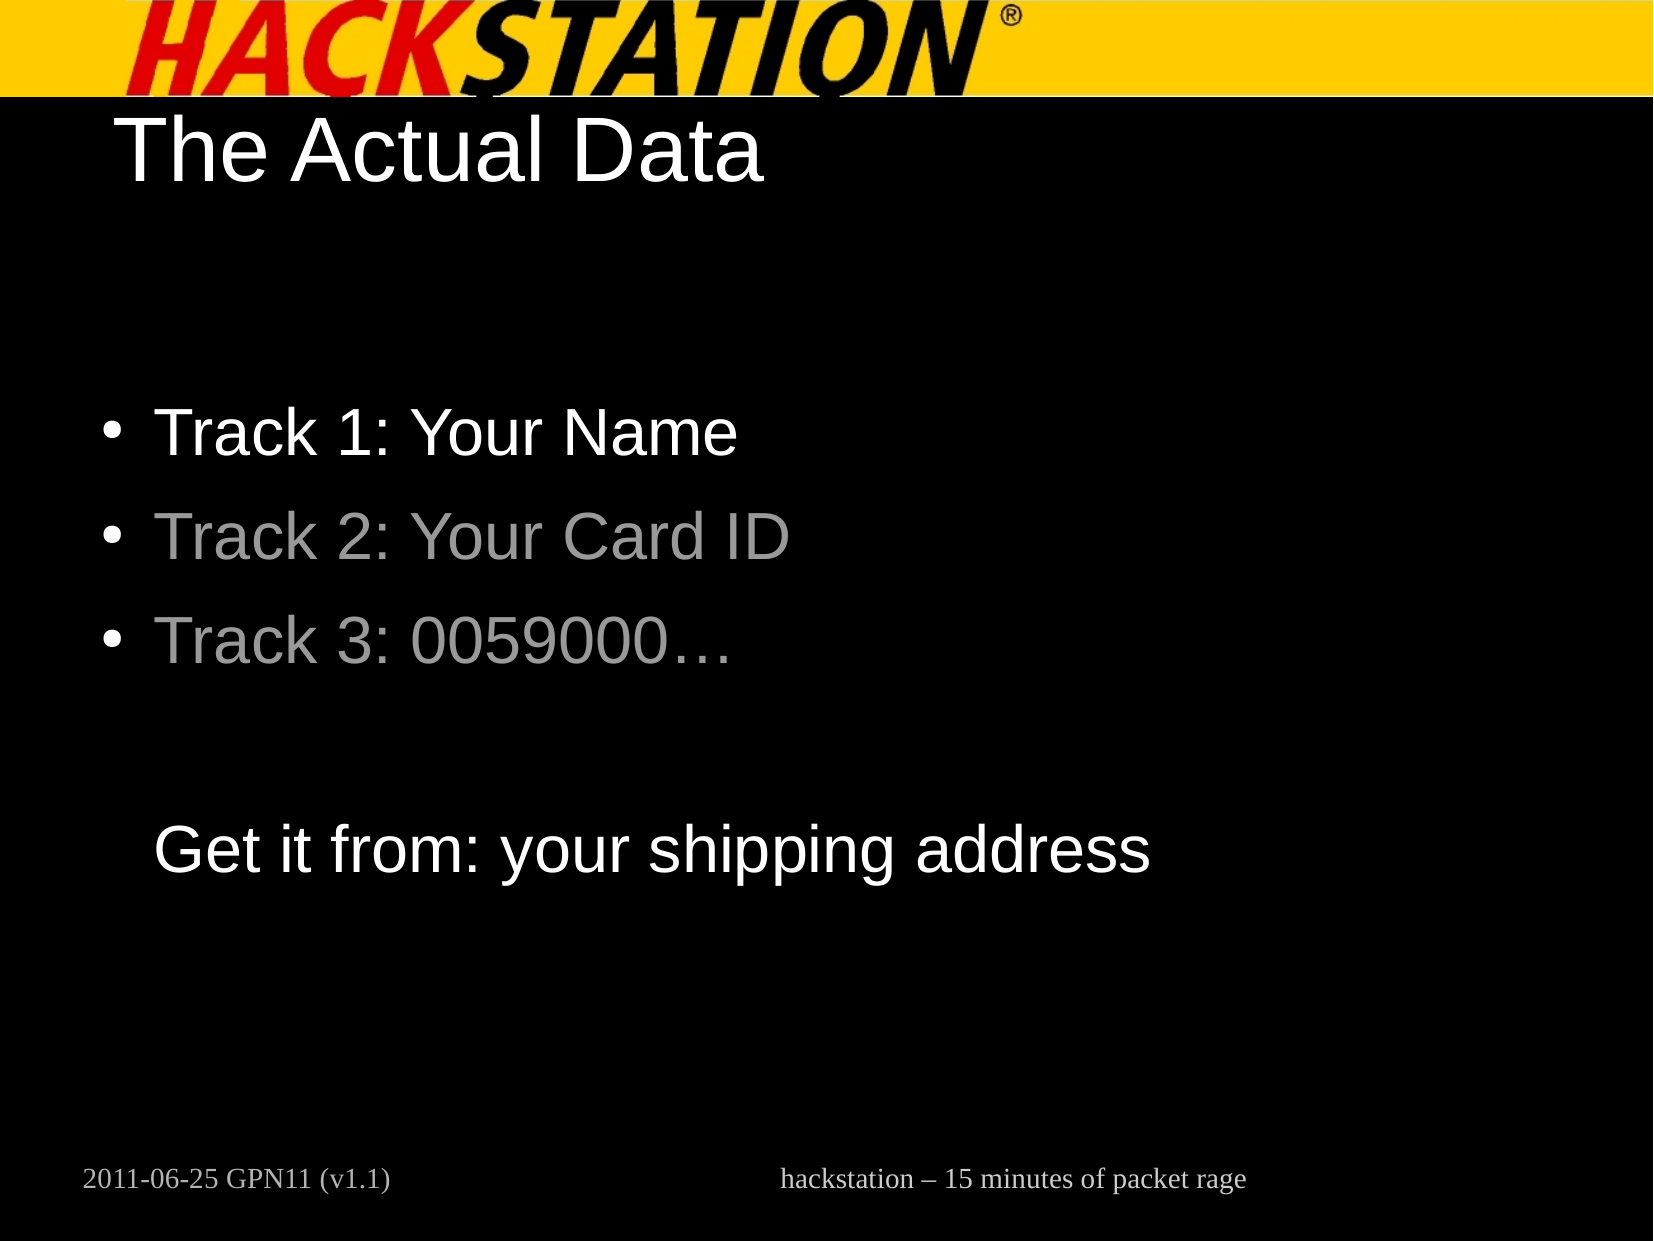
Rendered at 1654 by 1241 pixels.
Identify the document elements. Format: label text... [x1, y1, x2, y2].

title The Actual Data [112, 75, 1571, 226]
list Track 1: Your Name Track 2: Your Card ID Track 3: 0059000… Get it from: your shipping address [82, 290, 1571, 1109]
picture [0, 0, 1653, 97]
